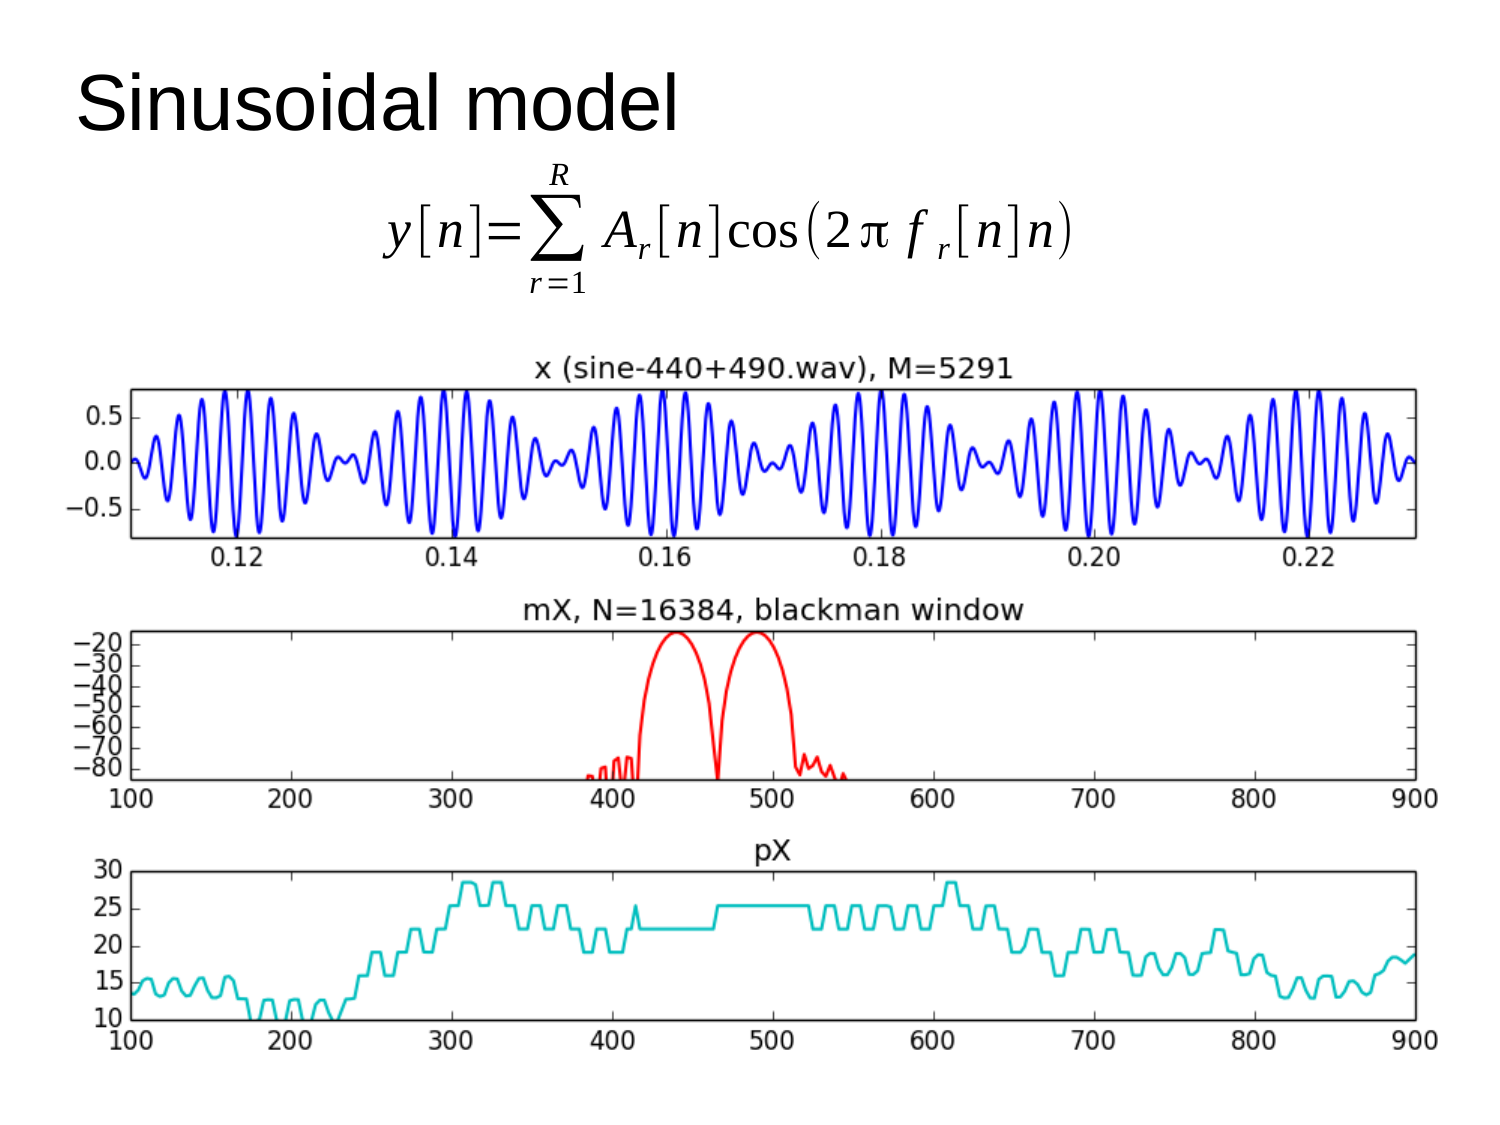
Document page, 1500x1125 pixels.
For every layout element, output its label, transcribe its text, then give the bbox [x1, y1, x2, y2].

picture [39, 329, 1465, 1081]
chart [375, 155, 1082, 302]
title Sinusoidal model [75, 9, 1425, 198]
